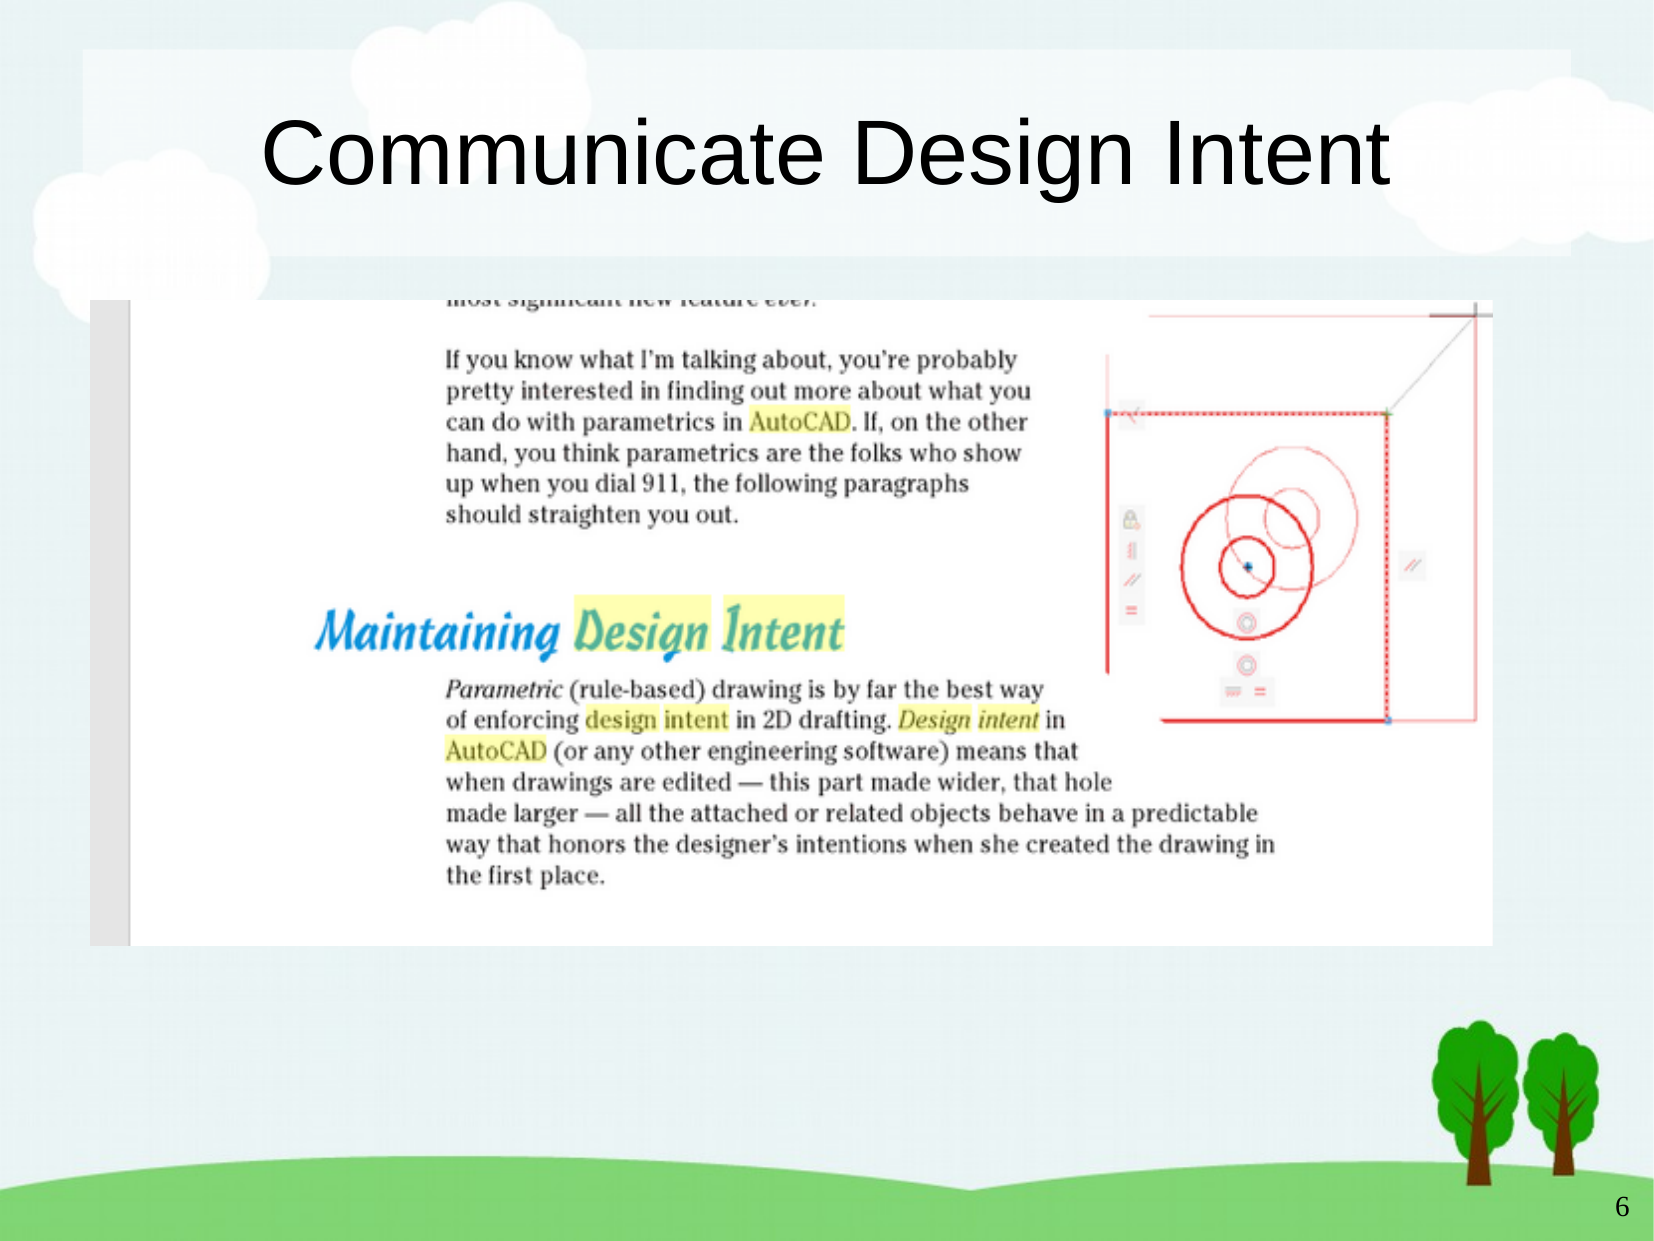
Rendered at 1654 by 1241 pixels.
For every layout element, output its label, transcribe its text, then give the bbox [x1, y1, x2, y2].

title Communicate Design Intent [82, 49, 1571, 257]
picture [0, 0, 1654, 1241]
